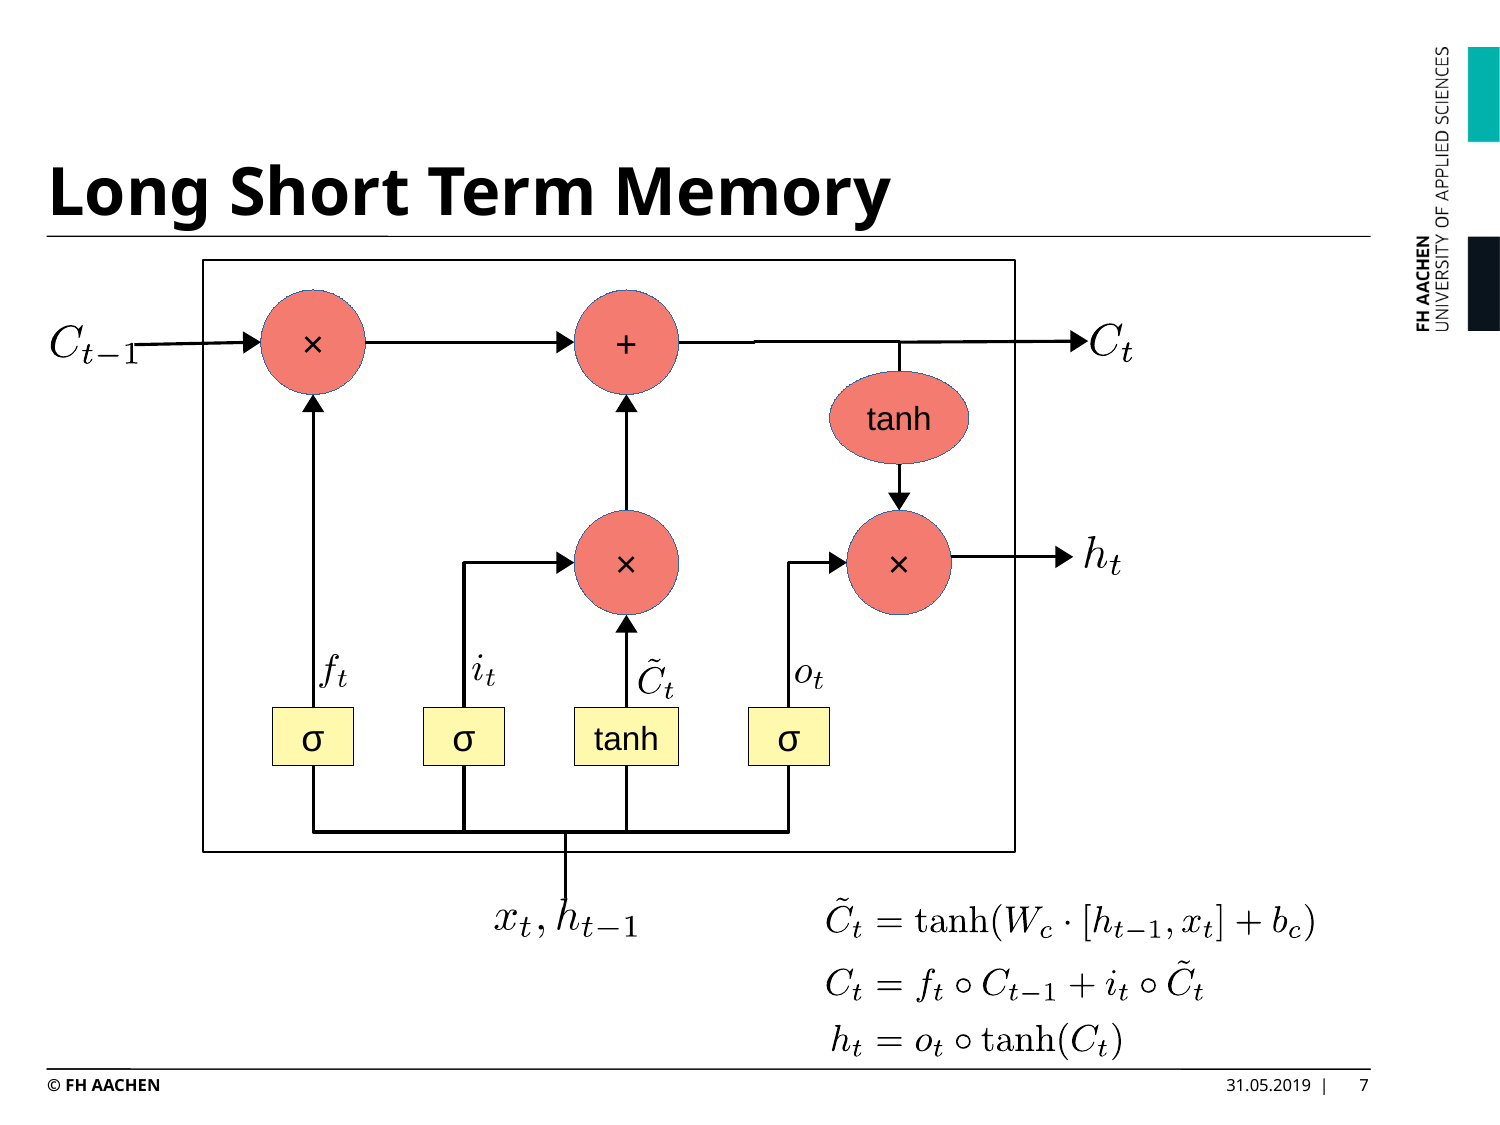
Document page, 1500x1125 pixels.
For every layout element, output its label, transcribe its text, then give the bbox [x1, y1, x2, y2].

picture [472, 654, 495, 686]
text_box σ [272, 707, 354, 766]
text_box [1088, 323, 1134, 363]
title Long Short Term Memory [47, 148, 1371, 237]
text_box × [260, 289, 366, 395]
text_box [824, 897, 1318, 1061]
text_box tanh [829, 371, 969, 465]
text_box σ [748, 707, 830, 766]
text_box σ [423, 707, 505, 766]
text_box tanh [574, 707, 679, 766]
text_box × [574, 510, 679, 615]
text_box [48, 325, 141, 368]
text_box × [846, 510, 952, 615]
picture [1084, 536, 1121, 575]
text_box [636, 658, 675, 699]
picture [319, 654, 347, 688]
picture [494, 898, 637, 938]
picture [1404, 47, 1500, 331]
picture [795, 665, 823, 689]
text_box + [574, 289, 679, 395]
